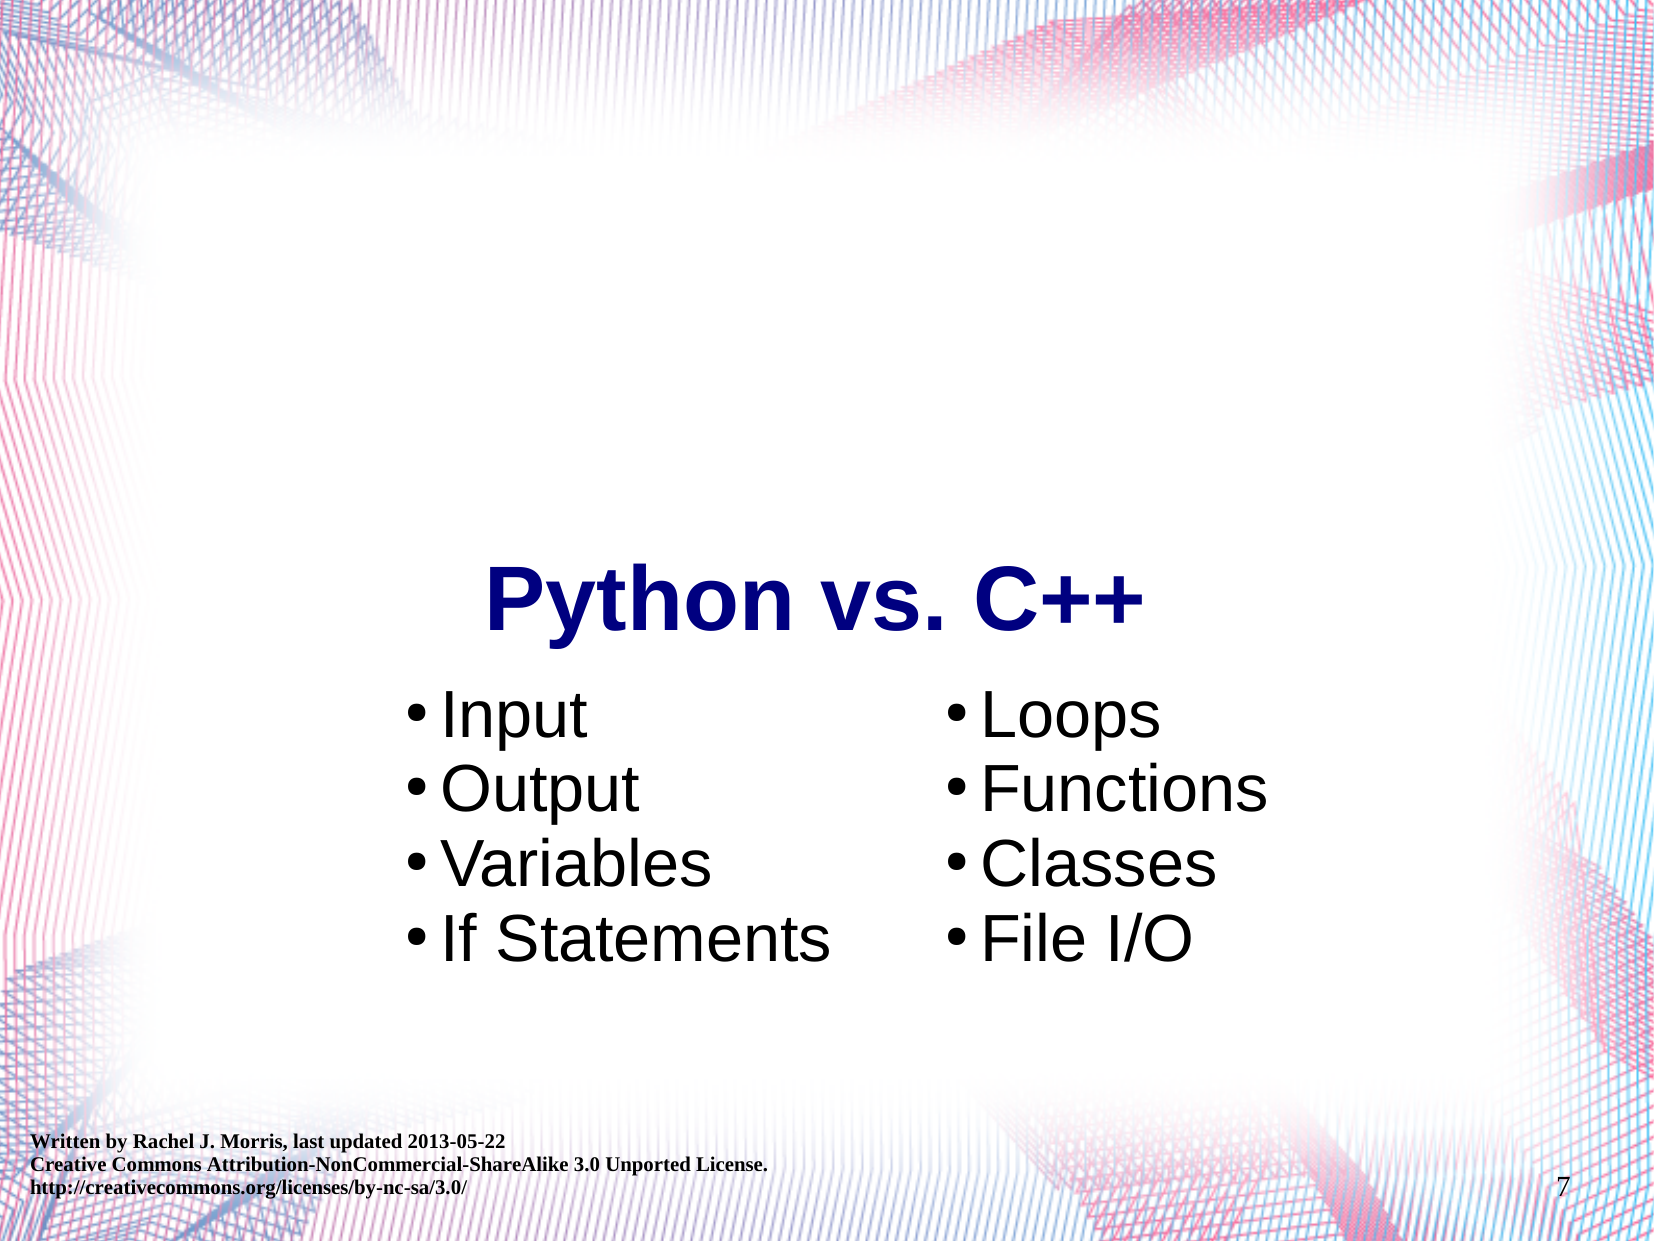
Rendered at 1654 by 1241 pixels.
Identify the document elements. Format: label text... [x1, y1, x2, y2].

text_box Loops Functions Classes File I/O [930, 669, 1456, 1081]
picture [0, 0, 1654, 1241]
title Python vs. C++ [71, 495, 1561, 703]
text_box Input Output Variables If Statements [390, 669, 856, 1060]
